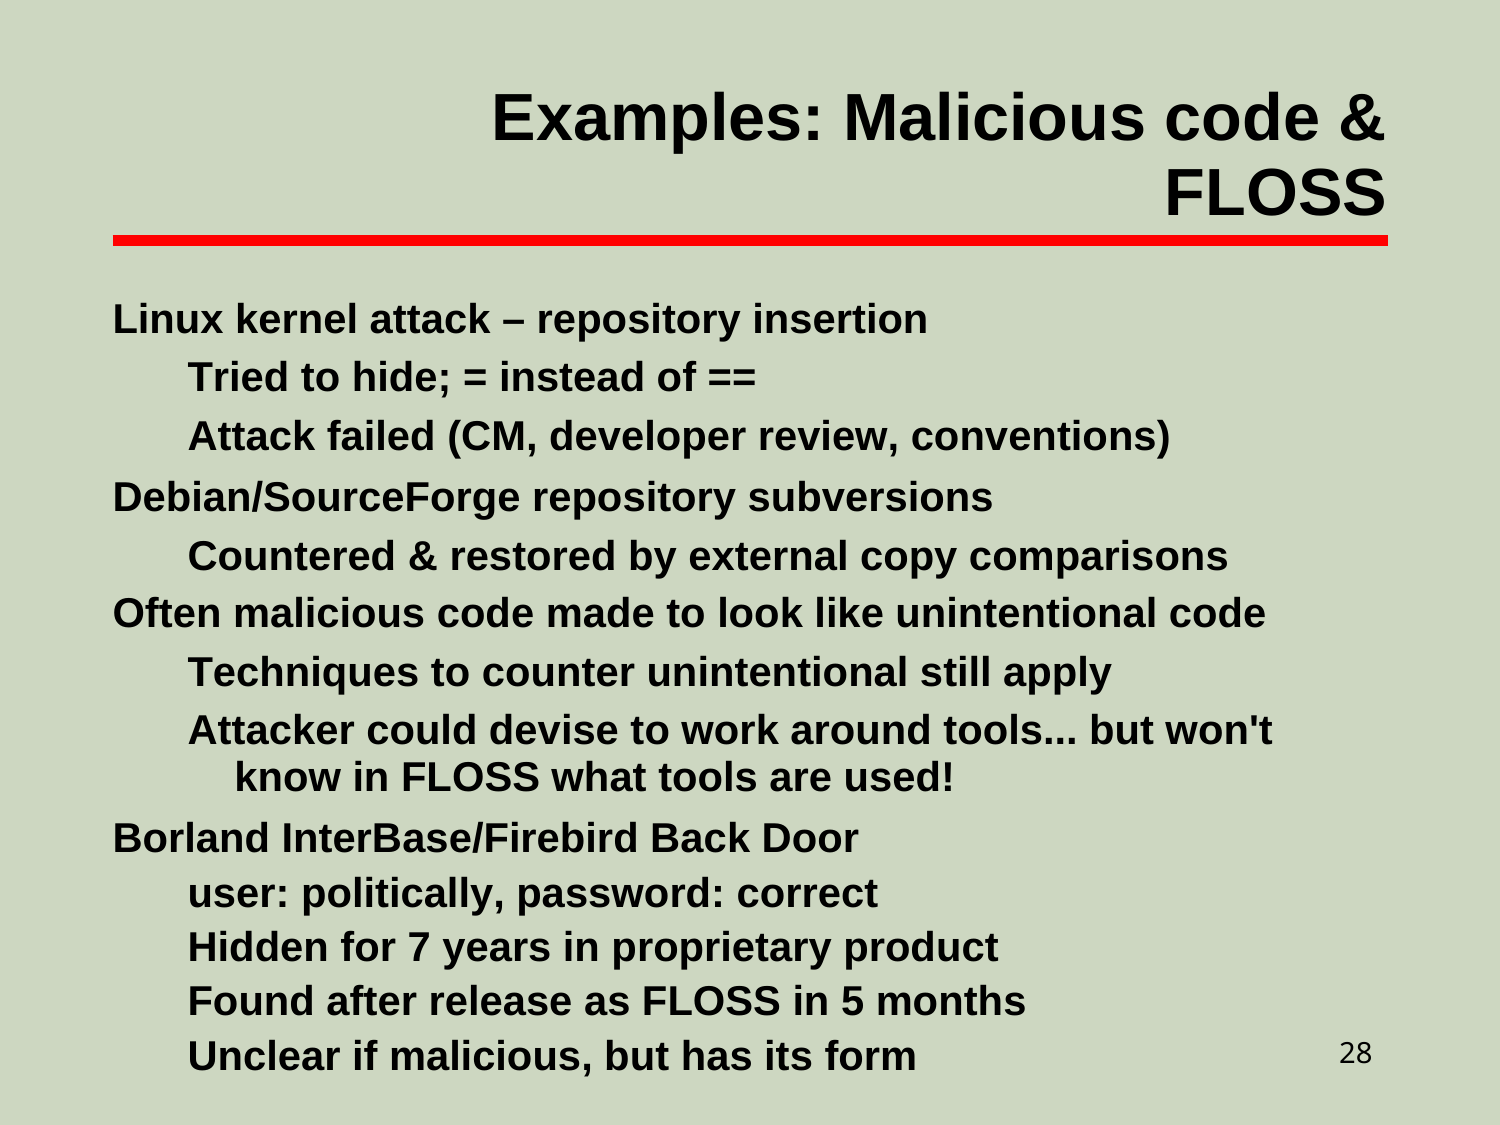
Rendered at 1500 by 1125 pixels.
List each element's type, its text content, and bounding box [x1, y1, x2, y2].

list Linux kernel attack – repository insertion Tried to hide; = instead of == Attack failed (CM, developer review, conventions) Debian/SourceForge repository subversions Countered & restored by external copy comparisons Often malicious code made to look like unintentional code Techniques to counter unintentional still apply Attacker could devise to work around tools... but won't know in FLOSS what tools are used! Borland InterBase/Firebird Back Door user: politically, password: correct Hidden for 7 years in proprietary product Found after release as FLOSS in 5 months Unclear if malicious, but has its form [112, 299, 1388, 1111]
title Examples: Malicious code & FLOSS [337, 79, 1388, 230]
